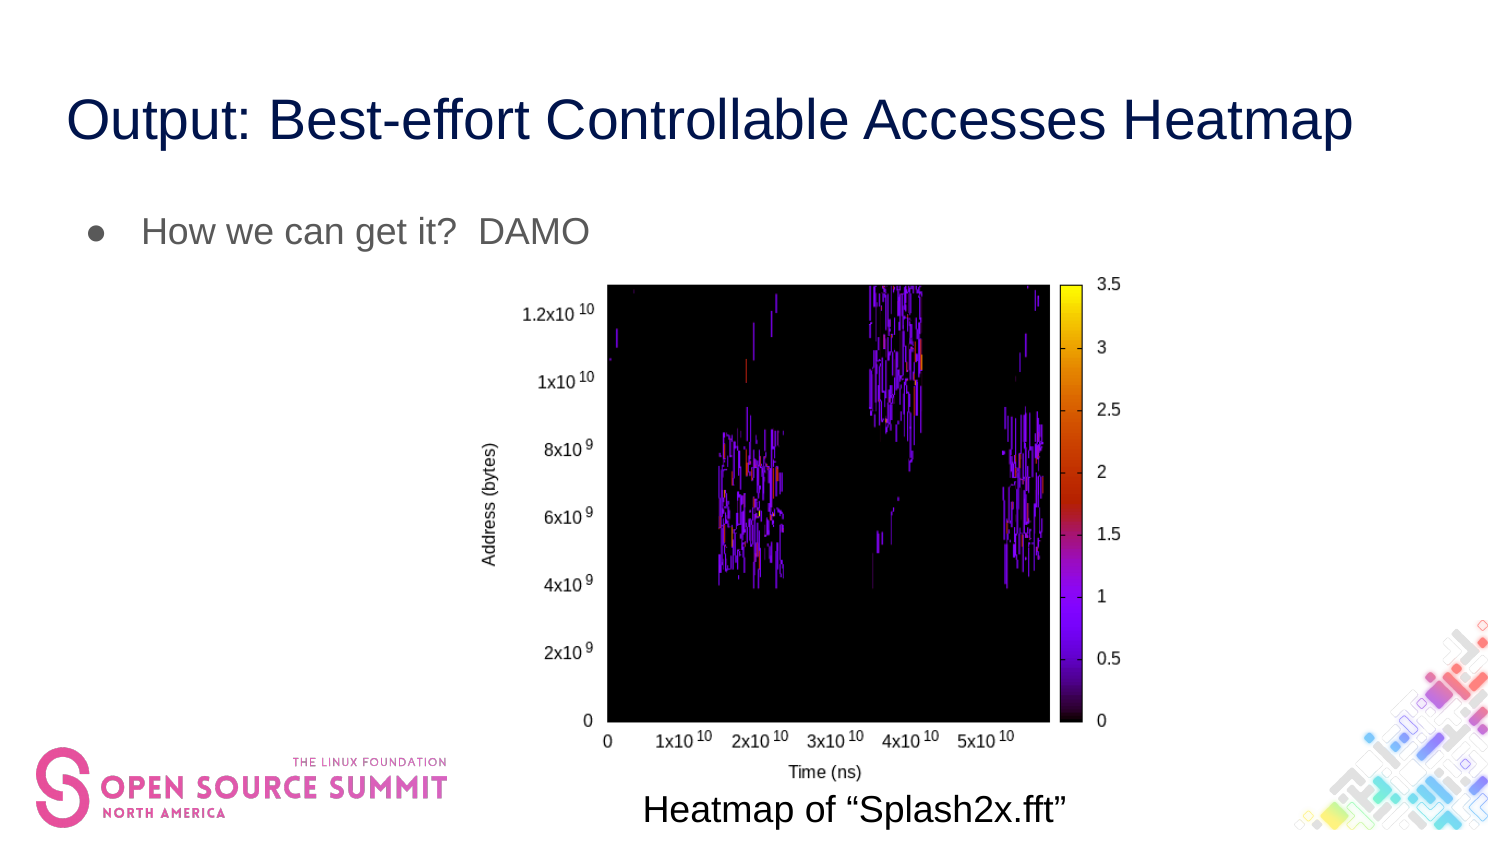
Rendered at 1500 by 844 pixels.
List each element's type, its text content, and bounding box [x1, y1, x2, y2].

picture [1294, 620, 1488, 830]
title Output: Best-effort Controllable Accesses Heatmap [51, 72, 1449, 167]
list How we can get it? DAMO [51, 189, 1449, 734]
text_box Heatmap of “Splash2x.fft” [627, 781, 1082, 839]
picture [472, 264, 1170, 788]
picture [36, 747, 447, 828]
